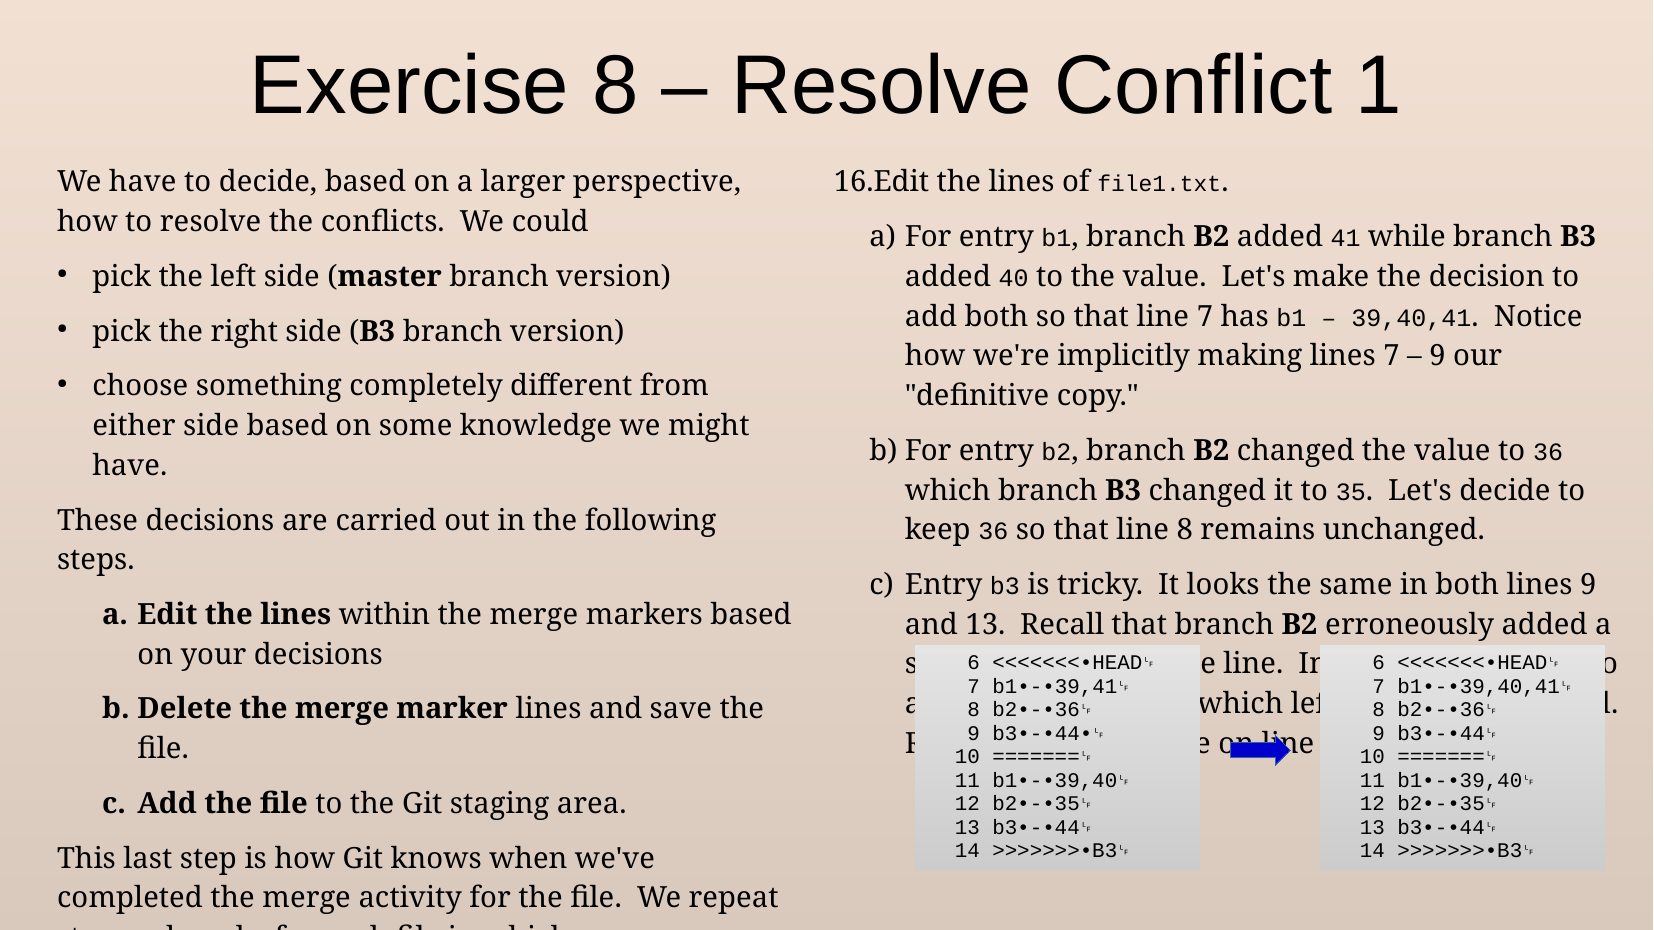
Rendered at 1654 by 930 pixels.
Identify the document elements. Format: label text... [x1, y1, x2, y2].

text_box [1230, 735, 1291, 766]
title Exercise 8 – Resolve Conflict 1 [82, 19, 1571, 151]
text_box Edit the lines of file1.txt. For entry b1, branch B2 added 41 while branch B3 added 40 to the value. Let's make the decision to add both so that line 7 has b1 – 39,40,41. Notice how we're implicitly making lines 7 – 9 our "definitive copy." For entry b2, branch B2 changed the value to 36 which branch B3 changed it to 35. Let's decide to keep 36 so that line 8 remains unchanged. Entry b3 is tricky. It looks the same in both lines 9 and 13. Recall that branch B2 erroneously added a space at the end of the line. In this case, we wish to accept the B3 line 13 which left the line unchanged. Remove the last space on line 9. [819, 153, 1645, 610]
text_box We have to decide, based on a larger perspective, how to resolve the conflicts. We could pick the left side (master branch version) pick the right side (B3 branch version) choose something completely different from either side based on some knowledge we might have. These decisions are carried out in the following steps. Edit the lines within the merge markers based on your decisions Delete the merge marker lines and save the file. Add the file to the Git staging area. This last step is how Git knows when we've completed the merge activity for the file. We repeat steps a, b and c for each file in which a merge conflict occurred. Looking at file1.txt in the previous slide, things aren't that bad. The top (only changed on B2) and the bottom (only changed on B3) were auto-merged. Only the middle third, where both B2 and B3 changed lines, requires resolution. [42, 153, 808, 898]
text_box 6 <<<<<<<•HEAD␊ 7 b1•-•39,41␊ 8 b2•-•36␊ 9 b3•-•44•␊ 10 =======␊ 11 b1•-•39,40␊ 12 b2•-•35␊ 13 b3•-•44␊ 14 >>>>>>>•B3␊ [915, 645, 1201, 872]
text_box 6 <<<<<<<•HEAD␊ 7 b1•-•39,40,41␊ 8 b2•-•36␊ 9 b3•-•44␊ 10 =======␊ 11 b1•-•39,40␊ 12 b2•-•35␊ 13 b3•-•44␊ 14 >>>>>>>•B3␊ [1320, 645, 1606, 872]
